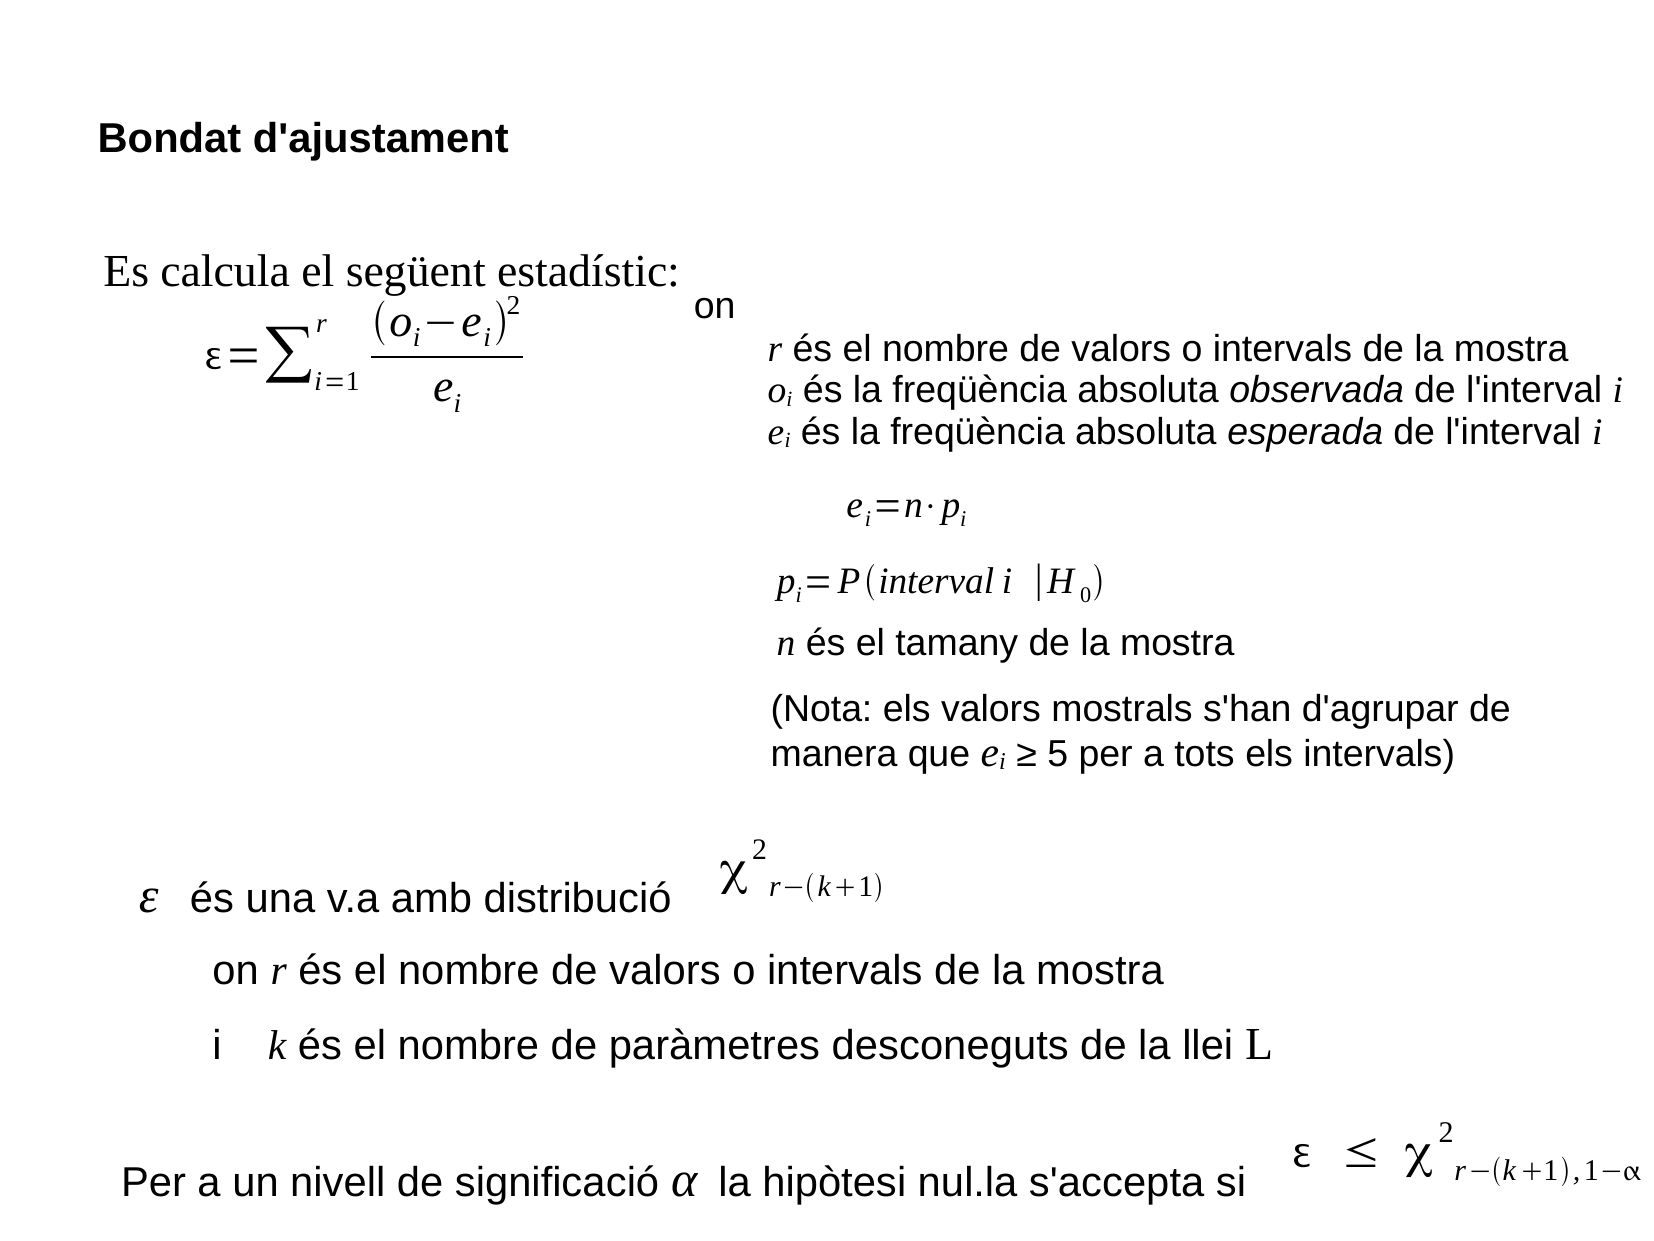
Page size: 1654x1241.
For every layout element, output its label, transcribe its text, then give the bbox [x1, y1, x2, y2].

chart [388, 289, 401, 294]
chart [1285, 1116, 1648, 1187]
text_box Bondat d'ajustament [82, 107, 1560, 265]
text_box n és el tamany de la mostra [761, 614, 1258, 672]
chart [840, 484, 973, 533]
text_box ε és una v.a amb distribució on r és el nombre de valors o intervals de la mostra i k és el nombre de paràmetres desconeguts de la llei L [124, 832, 1565, 1116]
text_box Per a un nivell de significació α la hipòtesi nul.la s'accepta si [106, 1116, 1548, 1188]
text_box on r és el nombre de valors o intervals de la mostra oi és la freqüència absoluta observada de l'interval i ei és la freqüència absoluta esperada de l'interval i [679, 277, 1654, 487]
chart [714, 832, 890, 904]
text_box Es calcula el següent estadístic: [88, 212, 827, 279]
chart [197, 289, 532, 419]
text_box (Nota: els valors mostrals s'han d'agrupar de manera que ei ≥ 5 per a tots els intervals) [755, 679, 1613, 798]
chart [764, 560, 1111, 609]
